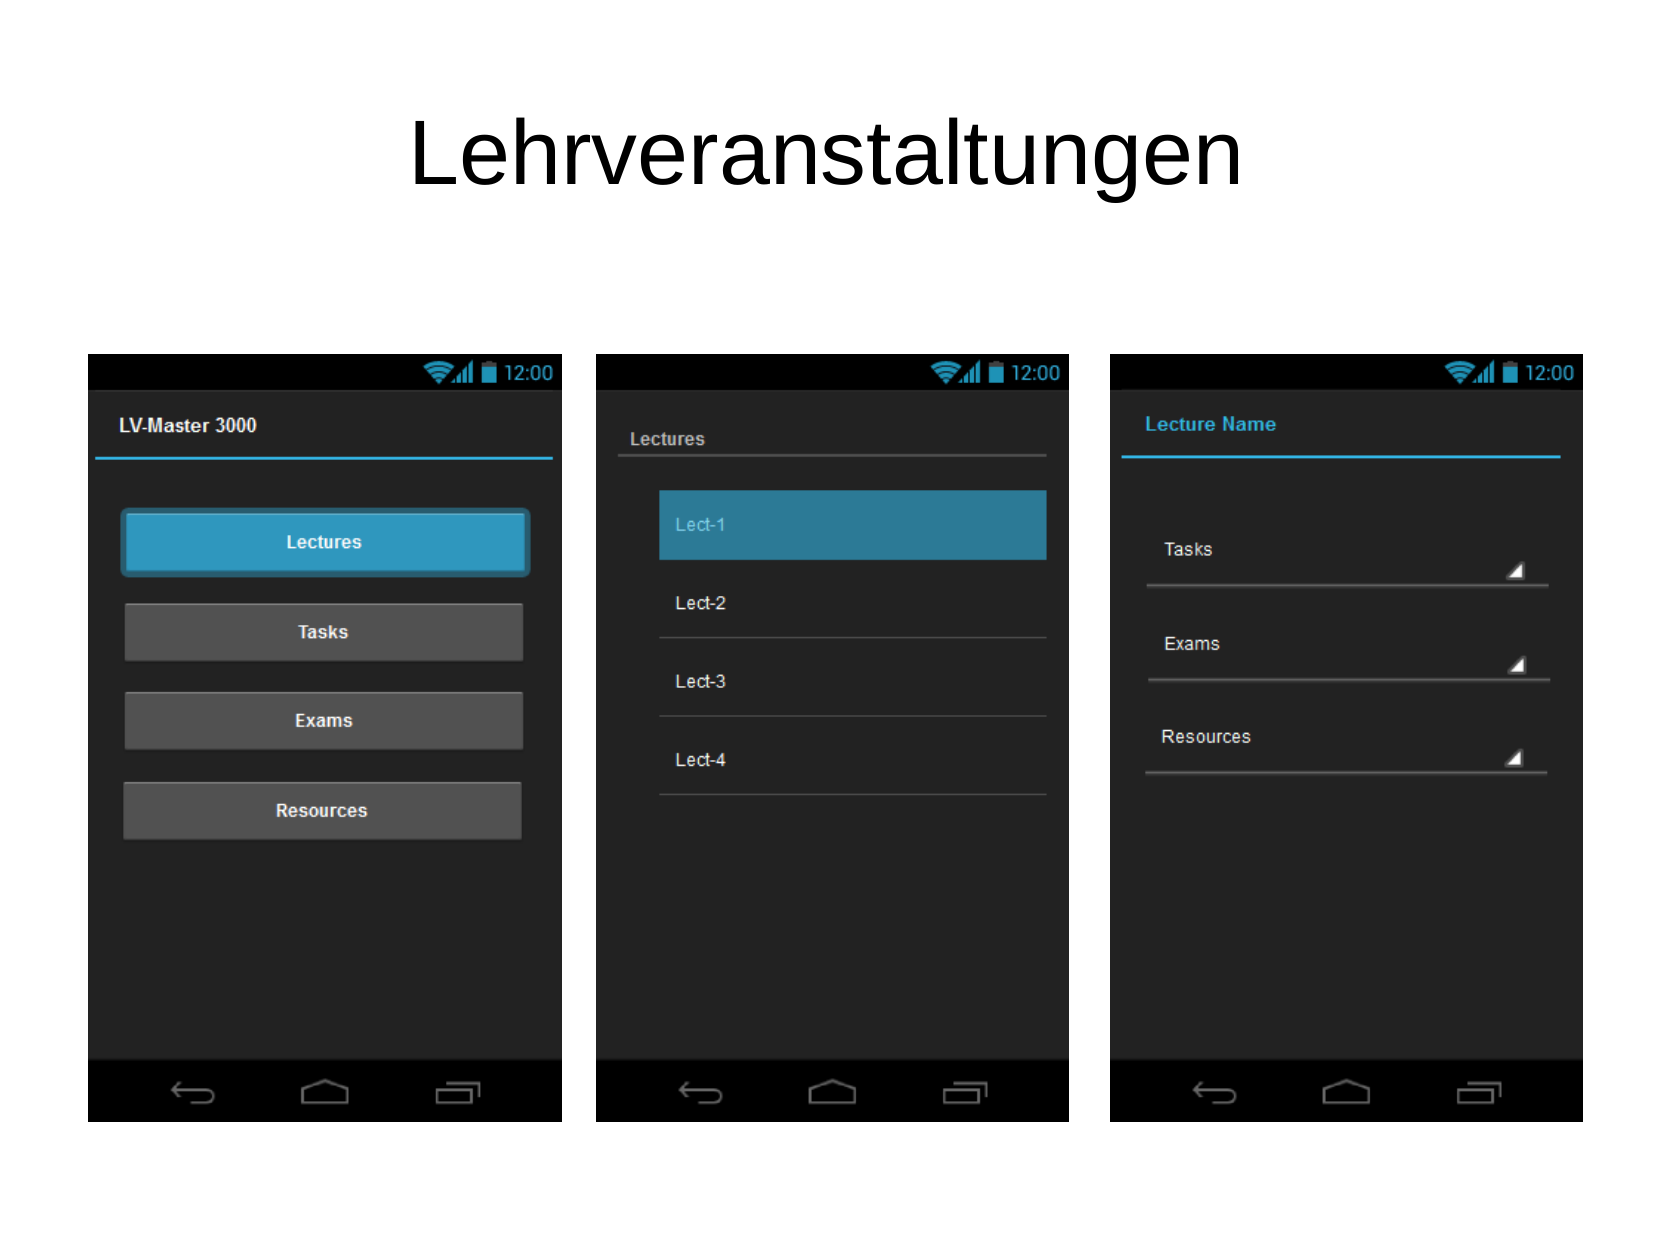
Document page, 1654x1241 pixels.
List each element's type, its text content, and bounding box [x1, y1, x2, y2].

picture [88, 354, 562, 1123]
picture [596, 354, 1069, 1123]
title Lehrveranstaltungen [82, 49, 1571, 257]
picture [1110, 354, 1583, 1123]
